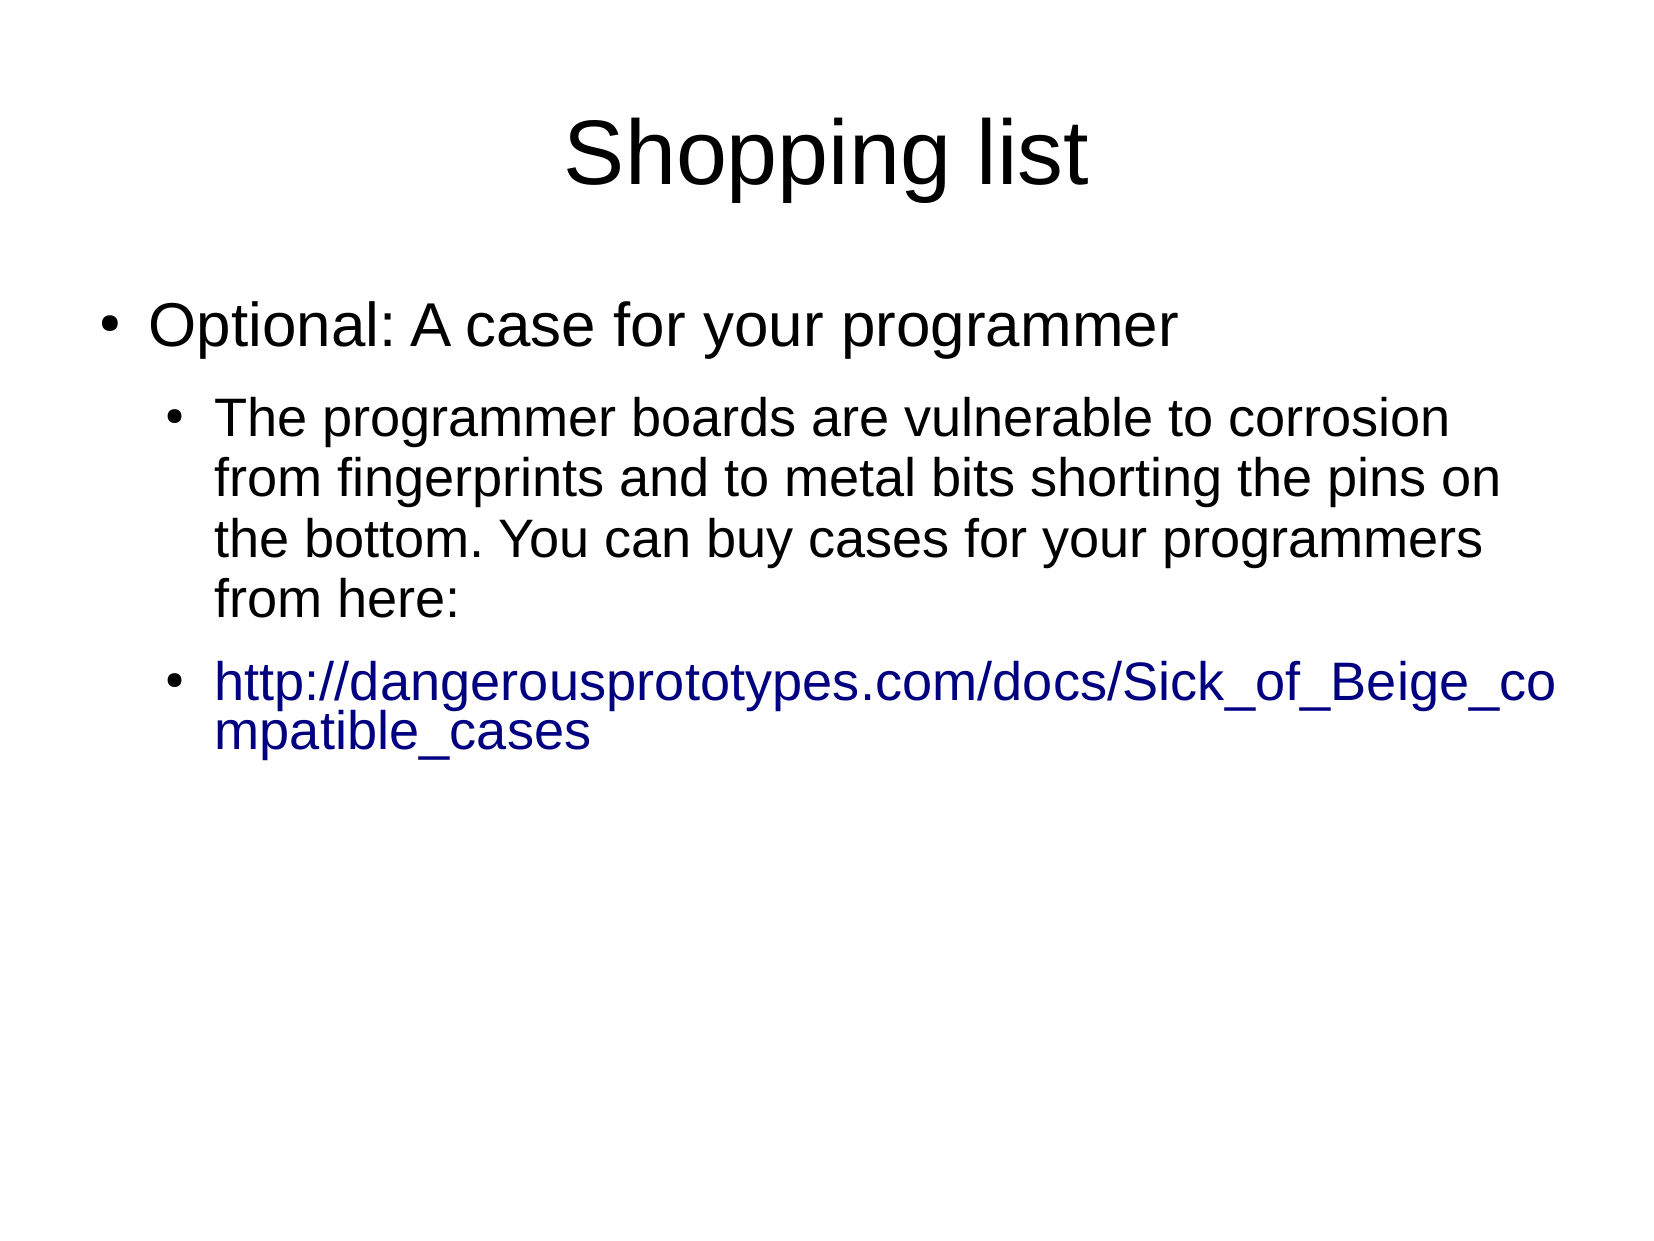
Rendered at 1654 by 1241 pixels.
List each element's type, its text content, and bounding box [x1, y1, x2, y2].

title Shopping list [82, 49, 1571, 257]
list Optional: A case for your programmer The programmer boards are vulnerable to corrosion from fingerprints and to metal bits shorting the pins on the bottom. You can buy cases for your programmers from here: http://dangerousprototypes.com/docs/Sick_of_Beige_compatible_cases [82, 290, 1571, 713]
